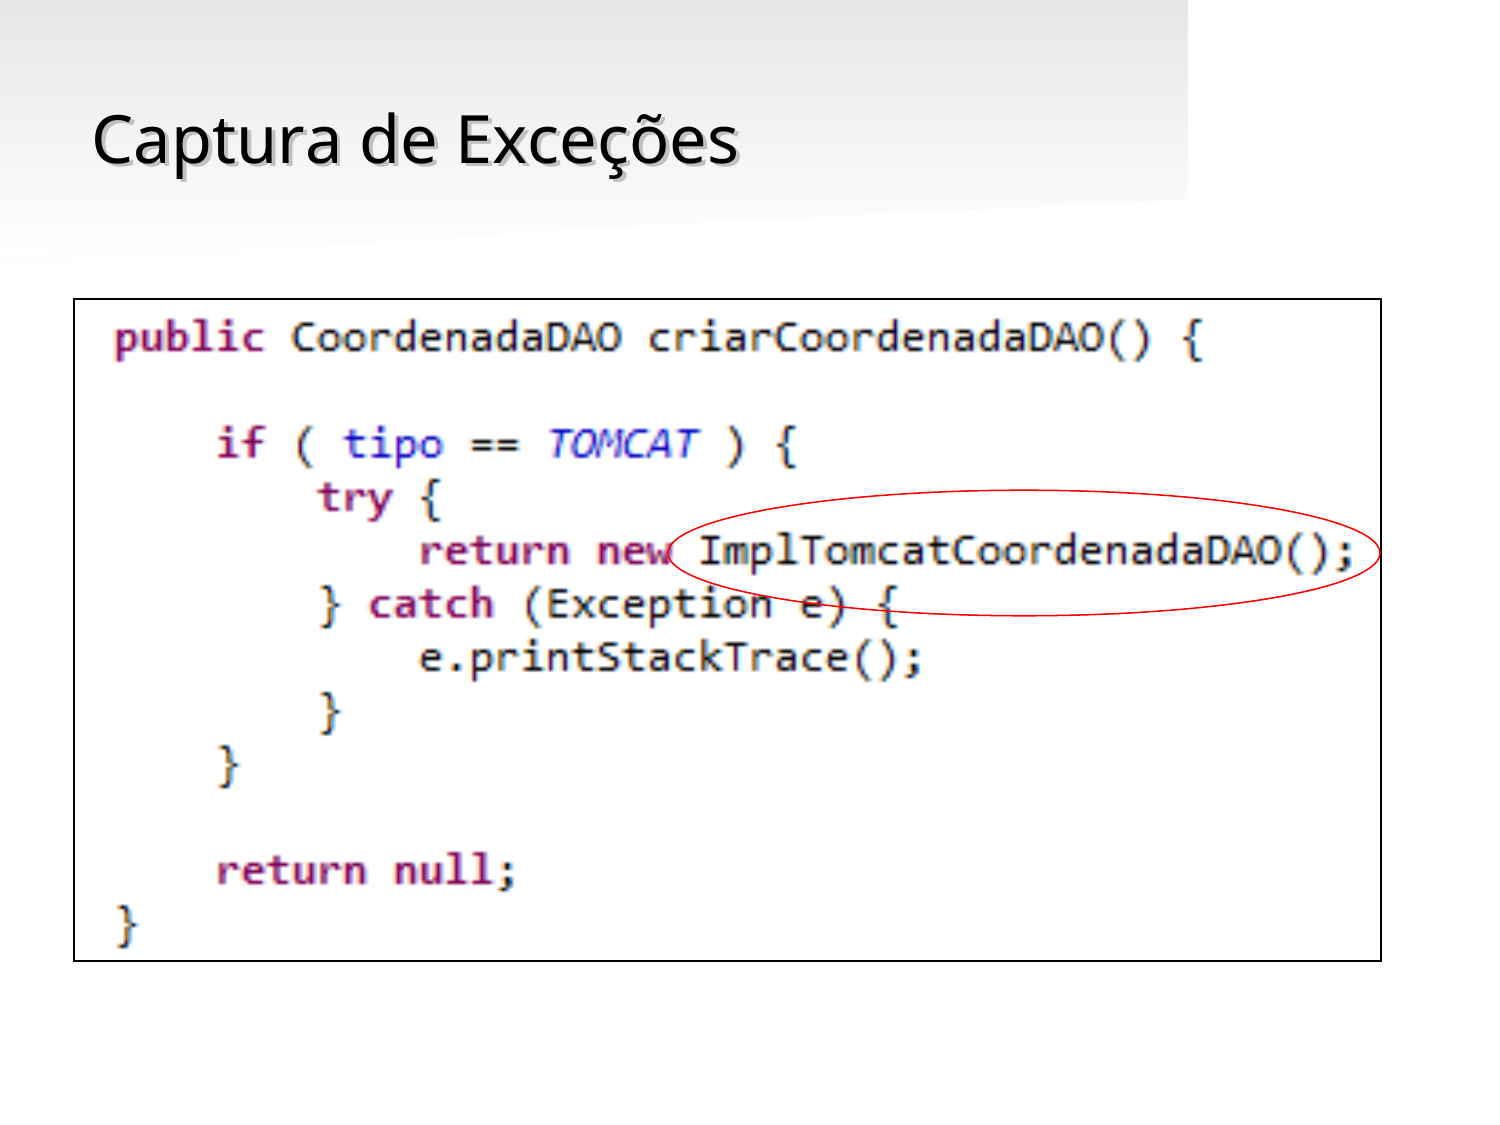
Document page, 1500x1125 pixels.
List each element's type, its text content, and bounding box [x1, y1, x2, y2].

picture [75, 299, 1381, 961]
picture [669, 491, 1379, 614]
title Captura de Exceções [76, 42, 1427, 231]
